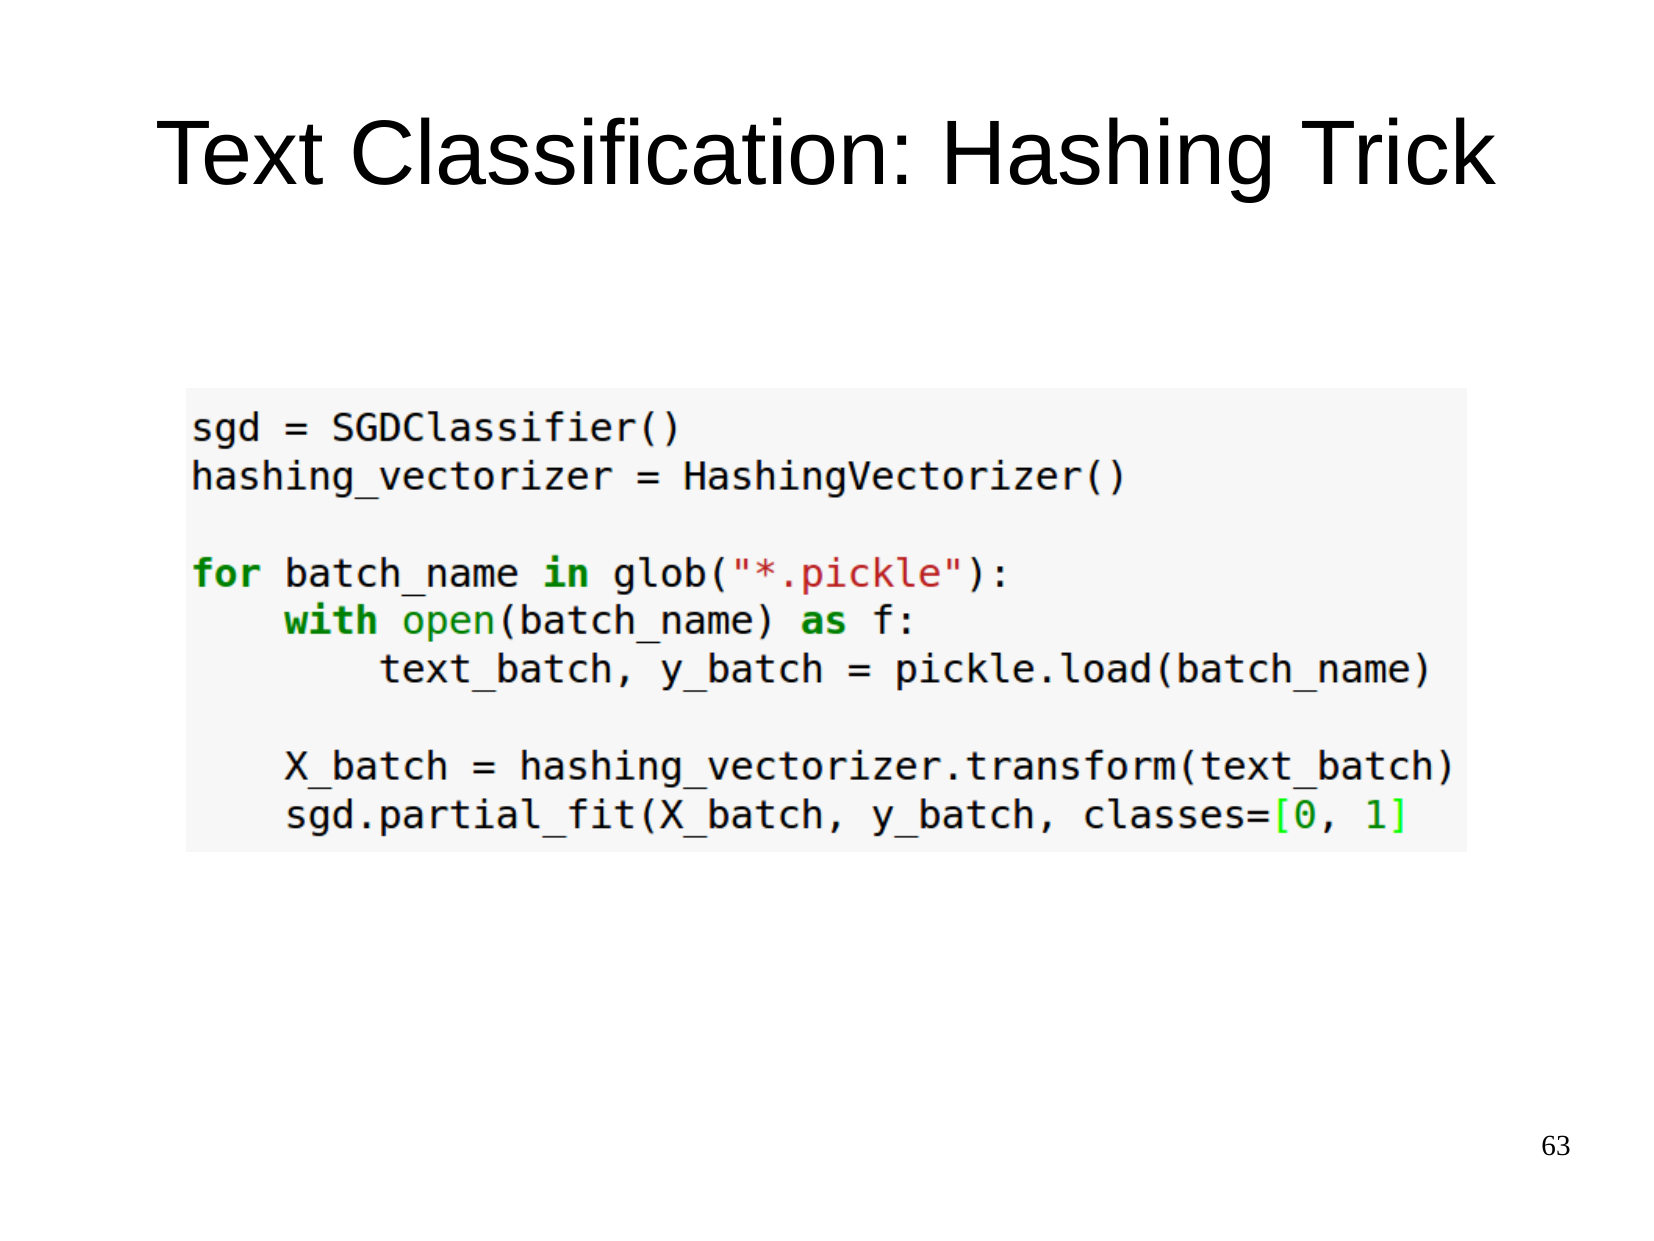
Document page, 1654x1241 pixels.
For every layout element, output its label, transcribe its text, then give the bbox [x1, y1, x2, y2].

picture [186, 388, 1467, 852]
title Text Classification: Hashing Trick [82, 49, 1571, 257]
